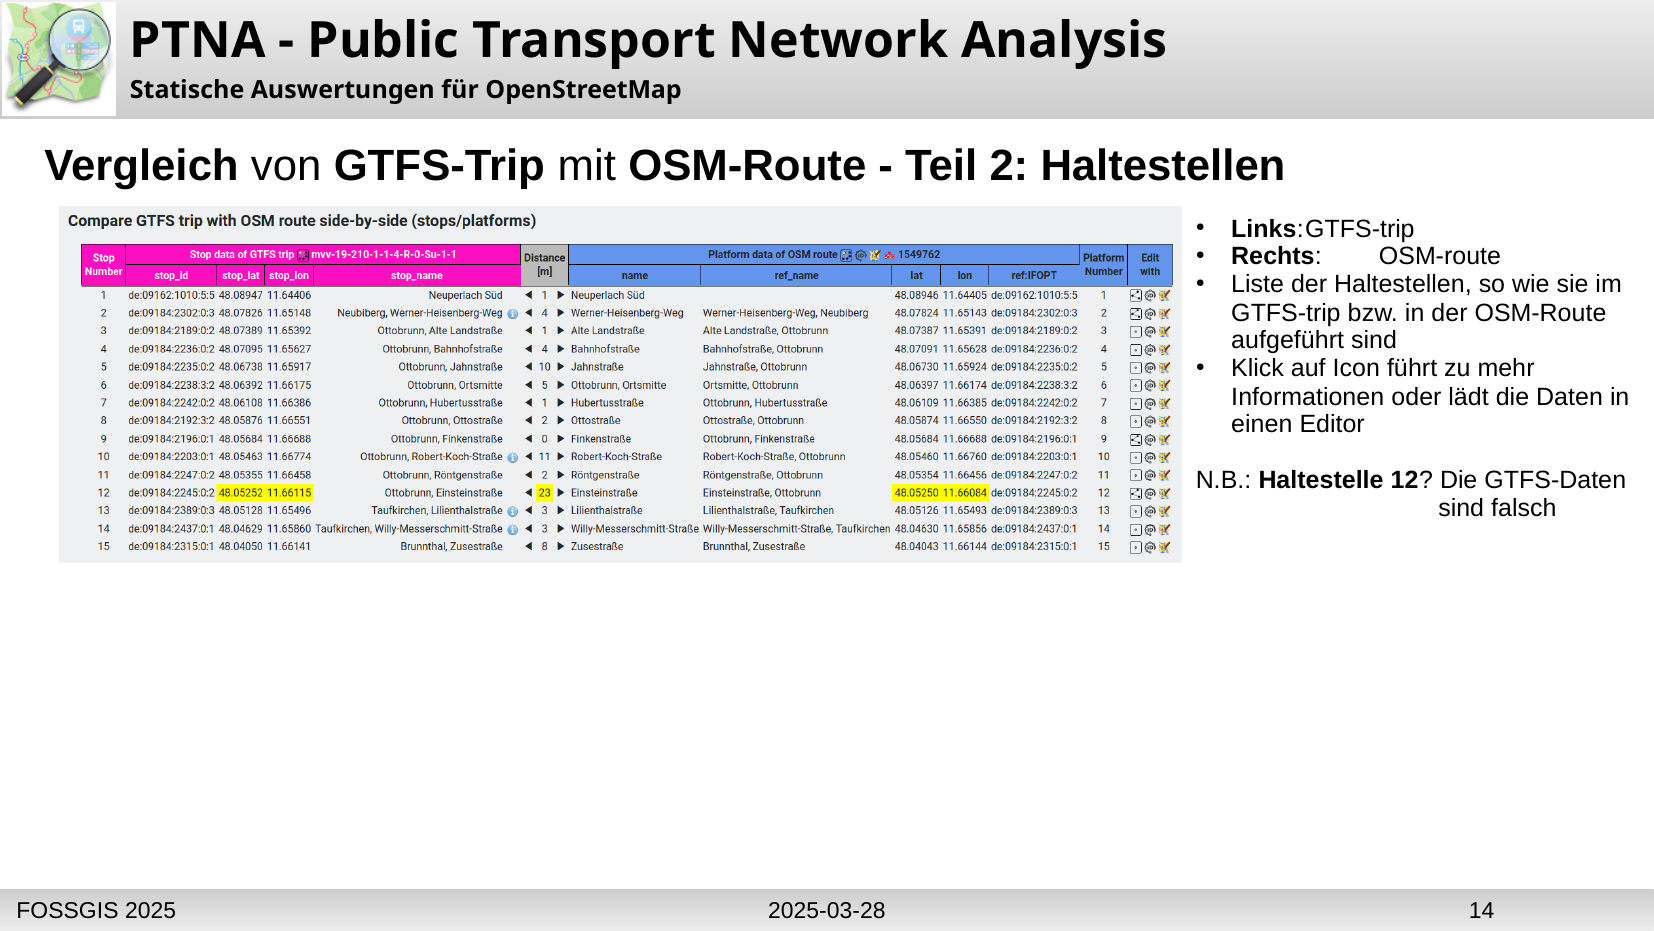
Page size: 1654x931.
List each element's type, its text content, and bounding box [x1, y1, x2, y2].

text_box PTNA - Public Transport Network Analysis [115, 0, 1653, 59]
text_box [0, 0, 115, 119]
picture [2, 2, 115, 116]
text_box <Foliennummer> [1453, 888, 1654, 931]
text_box 2025-03-28 [203, 889, 1453, 931]
text_box Vergleich von GTFS-Trip mit OSM-Route - Teil 2: Haltestellen [29, 132, 1595, 197]
text_box Statische Auswertungen für OpenStreetMap [115, 59, 1653, 119]
text_box FOSSGIS 2025 [1, 888, 203, 931]
picture [59, 206, 1181, 563]
text_box Links: GTFS-trip Rechts: OSM-route Liste der Haltestellen, so wie sie im GTFS-trip bzw. in der OSM-Route aufgeführt sind Klick auf Icon führt zu mehr Informationen oder lädt die Daten in einen Editor N.B.: Haltestelle 12? Die GTFS-Daten sind falsch [1181, 206, 1654, 621]
